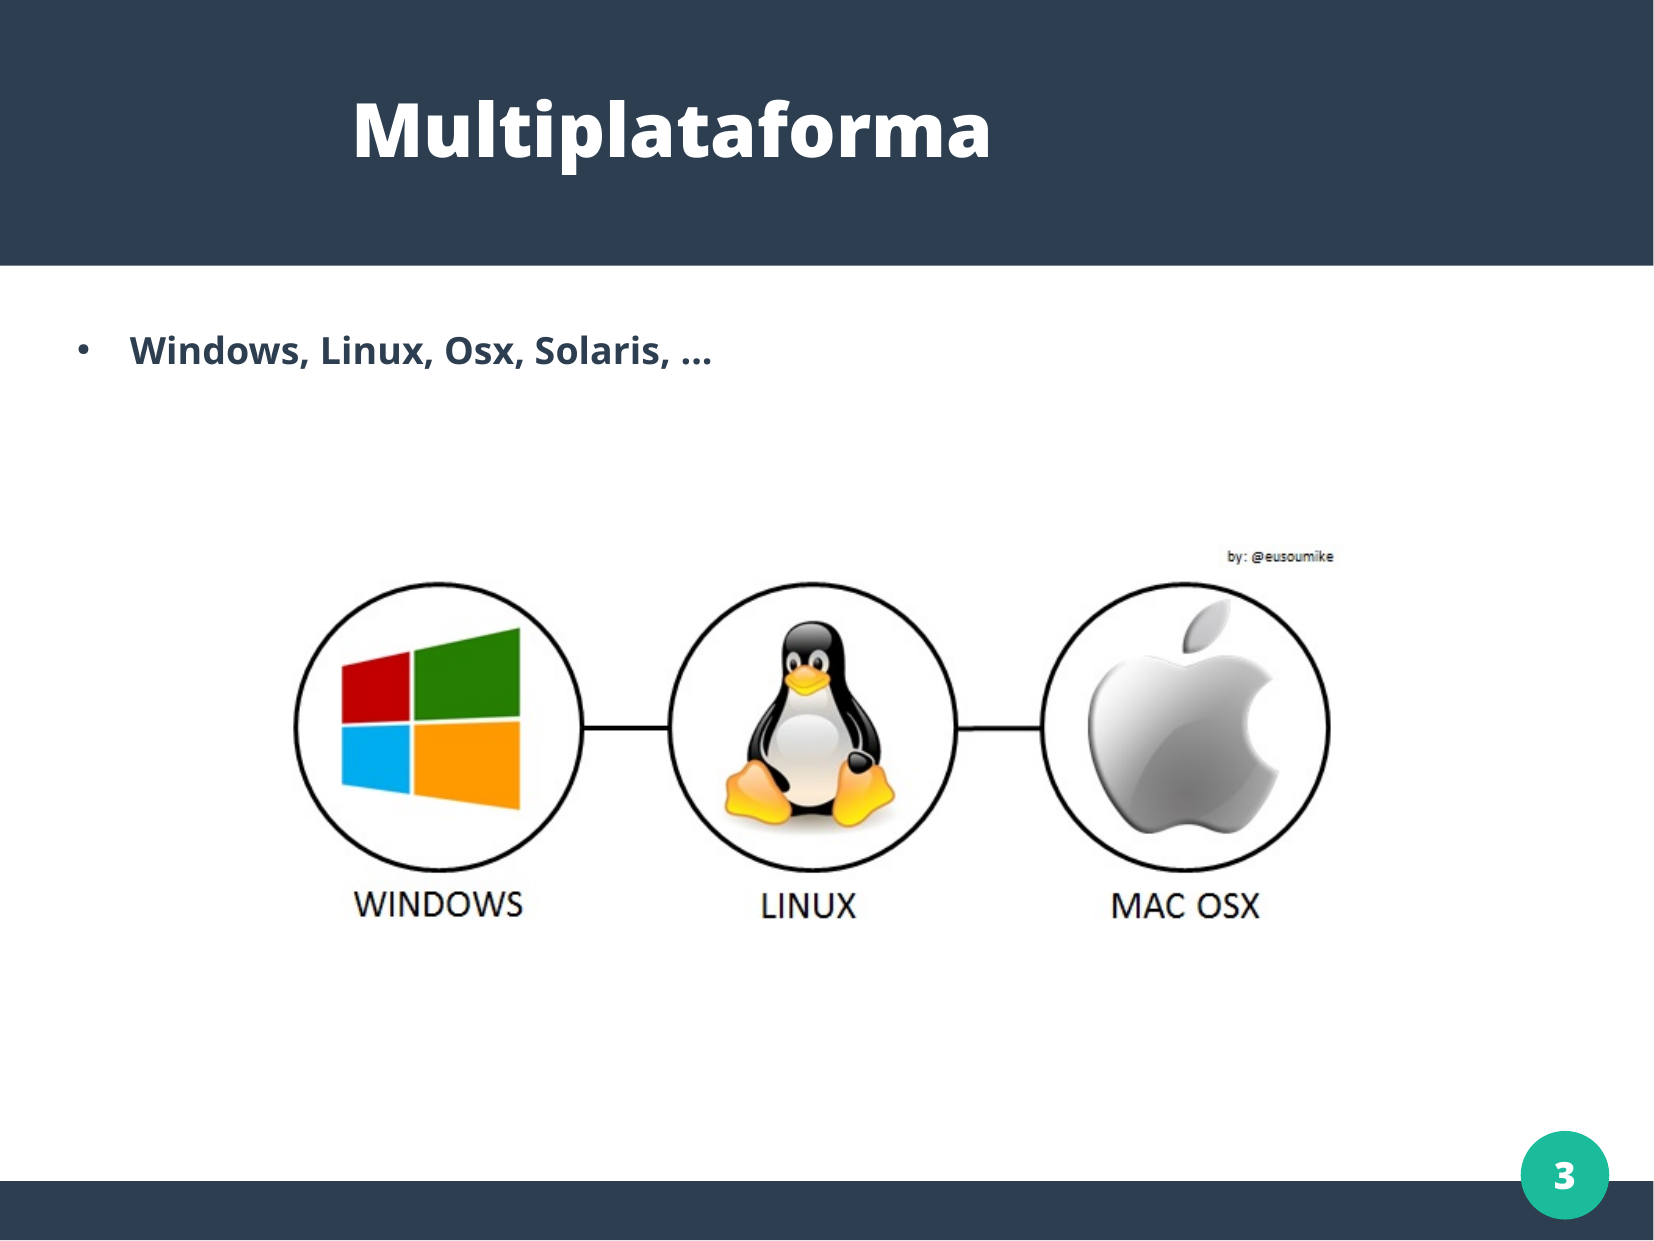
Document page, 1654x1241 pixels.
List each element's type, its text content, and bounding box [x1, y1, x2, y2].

picture [267, 543, 1359, 945]
title Multiplataforma [59, 49, 1595, 207]
list Windows, Linux, Osx, Solaris, ... [59, 324, 1595, 1152]
